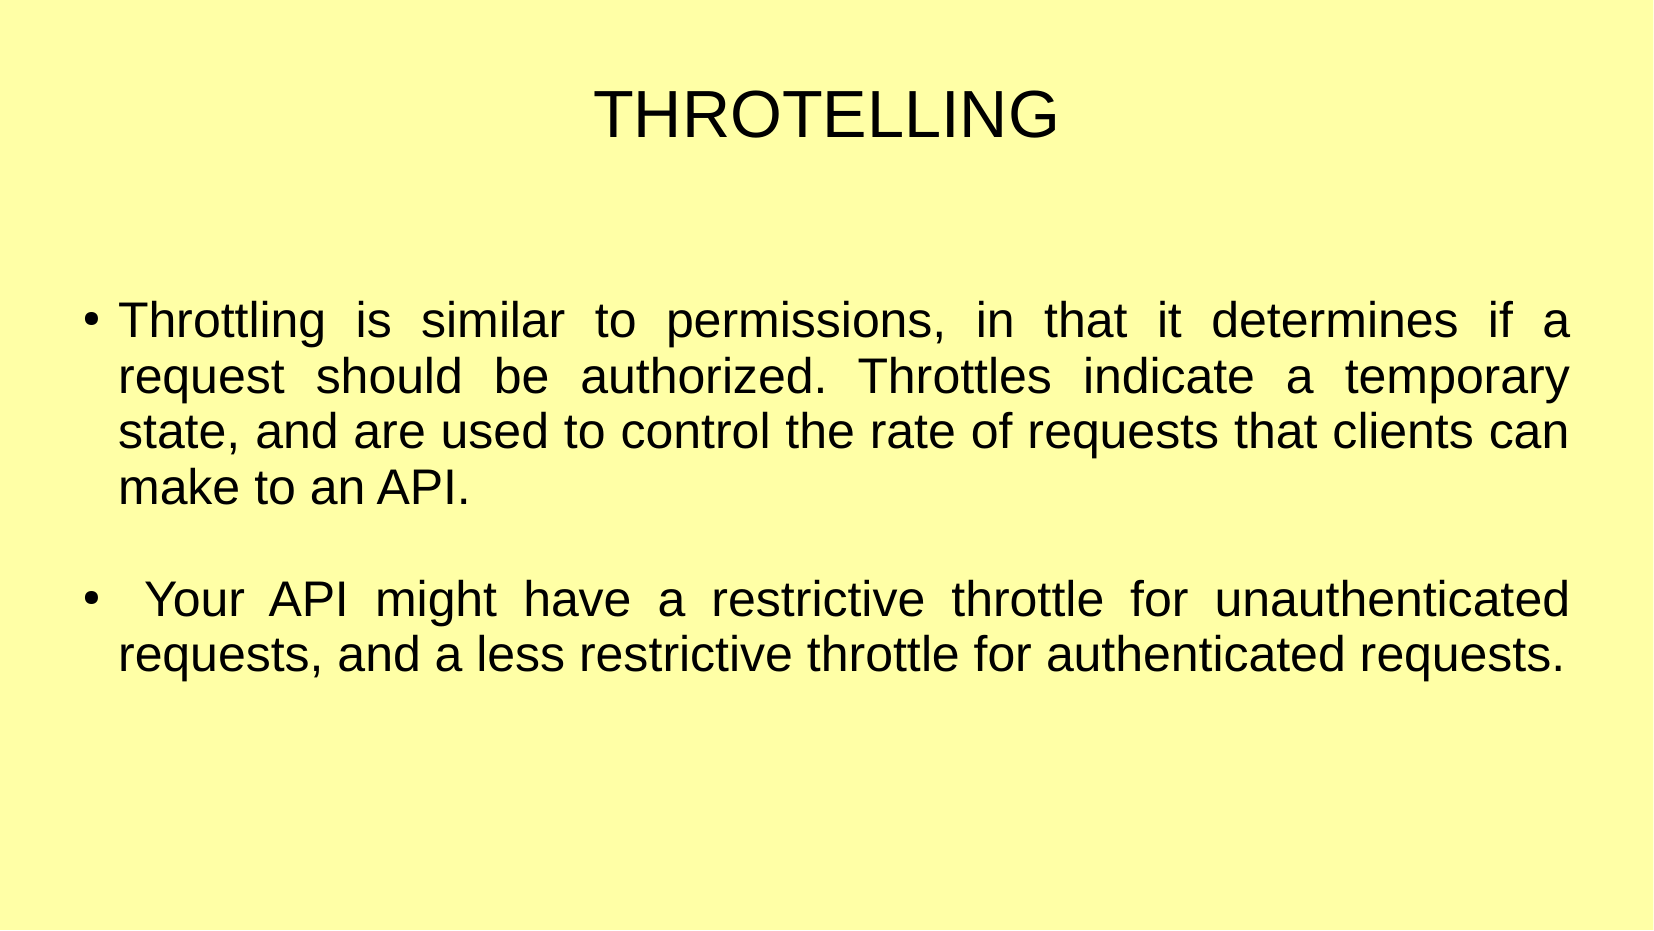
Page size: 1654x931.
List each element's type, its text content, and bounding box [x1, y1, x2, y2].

title THROTELLING [82, 37, 1571, 193]
subtitle Throttling is similar to permissions, in that it determines if a request should be authorized. Throttles indicate a temporary state, and are used to control the rate of requests that clients can make to an API. Your API might have a restrictive throttle for unauthenticated requests, and a less restrictive throttle for authenticated requests. [82, 217, 1571, 758]
